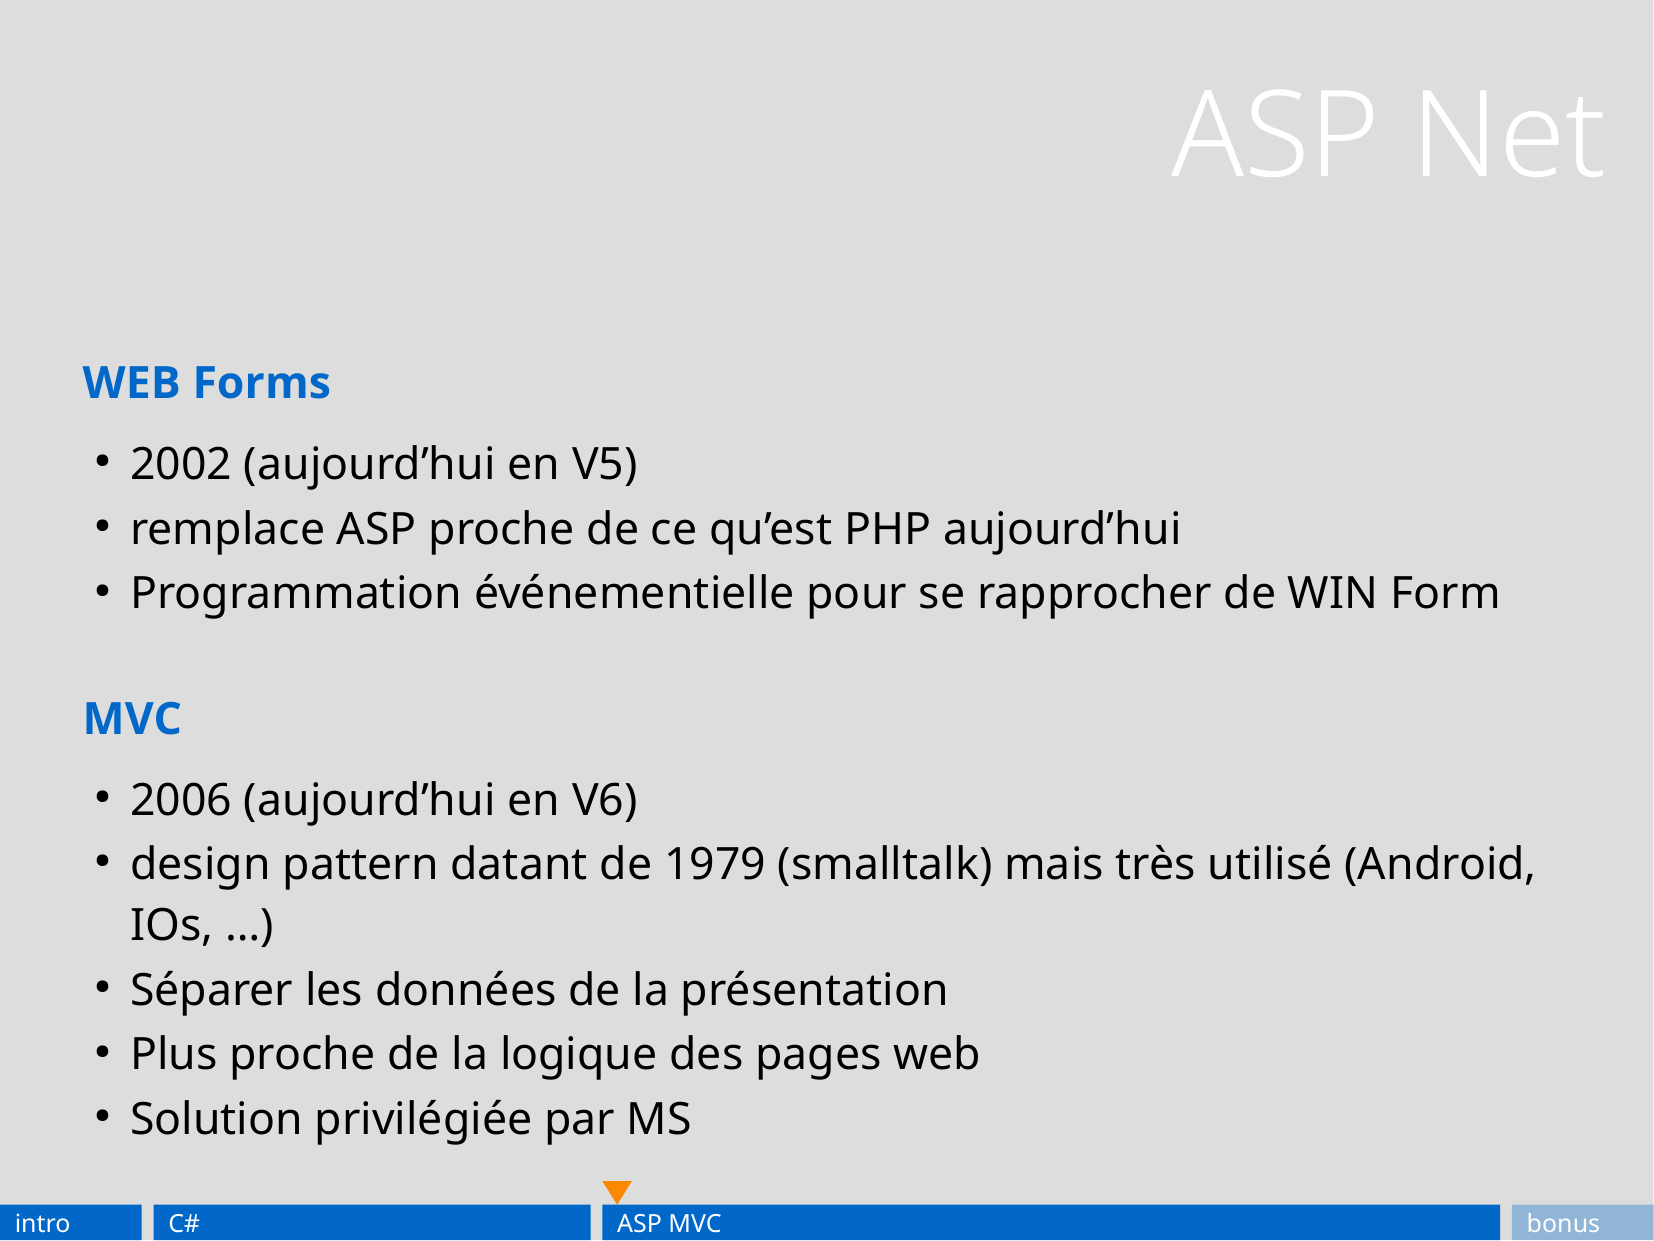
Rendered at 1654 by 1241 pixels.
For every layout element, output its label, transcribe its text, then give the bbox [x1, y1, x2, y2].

text_box ASP MVC [602, 1204, 1501, 1241]
list WEB Forms 2002 (aujourd’hui en V5) remplace ASP proche de ce qu’est PHP aujourd’hui Programmation événementielle pour se rapprocher de WIN Form MVC 2006 (aujourd’hui en V6) design pattern datant de 1979 (smalltalk) mais très utilisé (Android, IOs, …) Séparer les données de la présentation Plus proche de la logique des pages web Solution privilégiée par MS [82, 290, 1571, 1158]
title ASP Net [47, 47, 1607, 213]
text_box bonus [1511, 1204, 1654, 1241]
text_box [602, 1181, 632, 1205]
text_box C# [153, 1204, 591, 1241]
text_box intro [0, 1204, 142, 1241]
